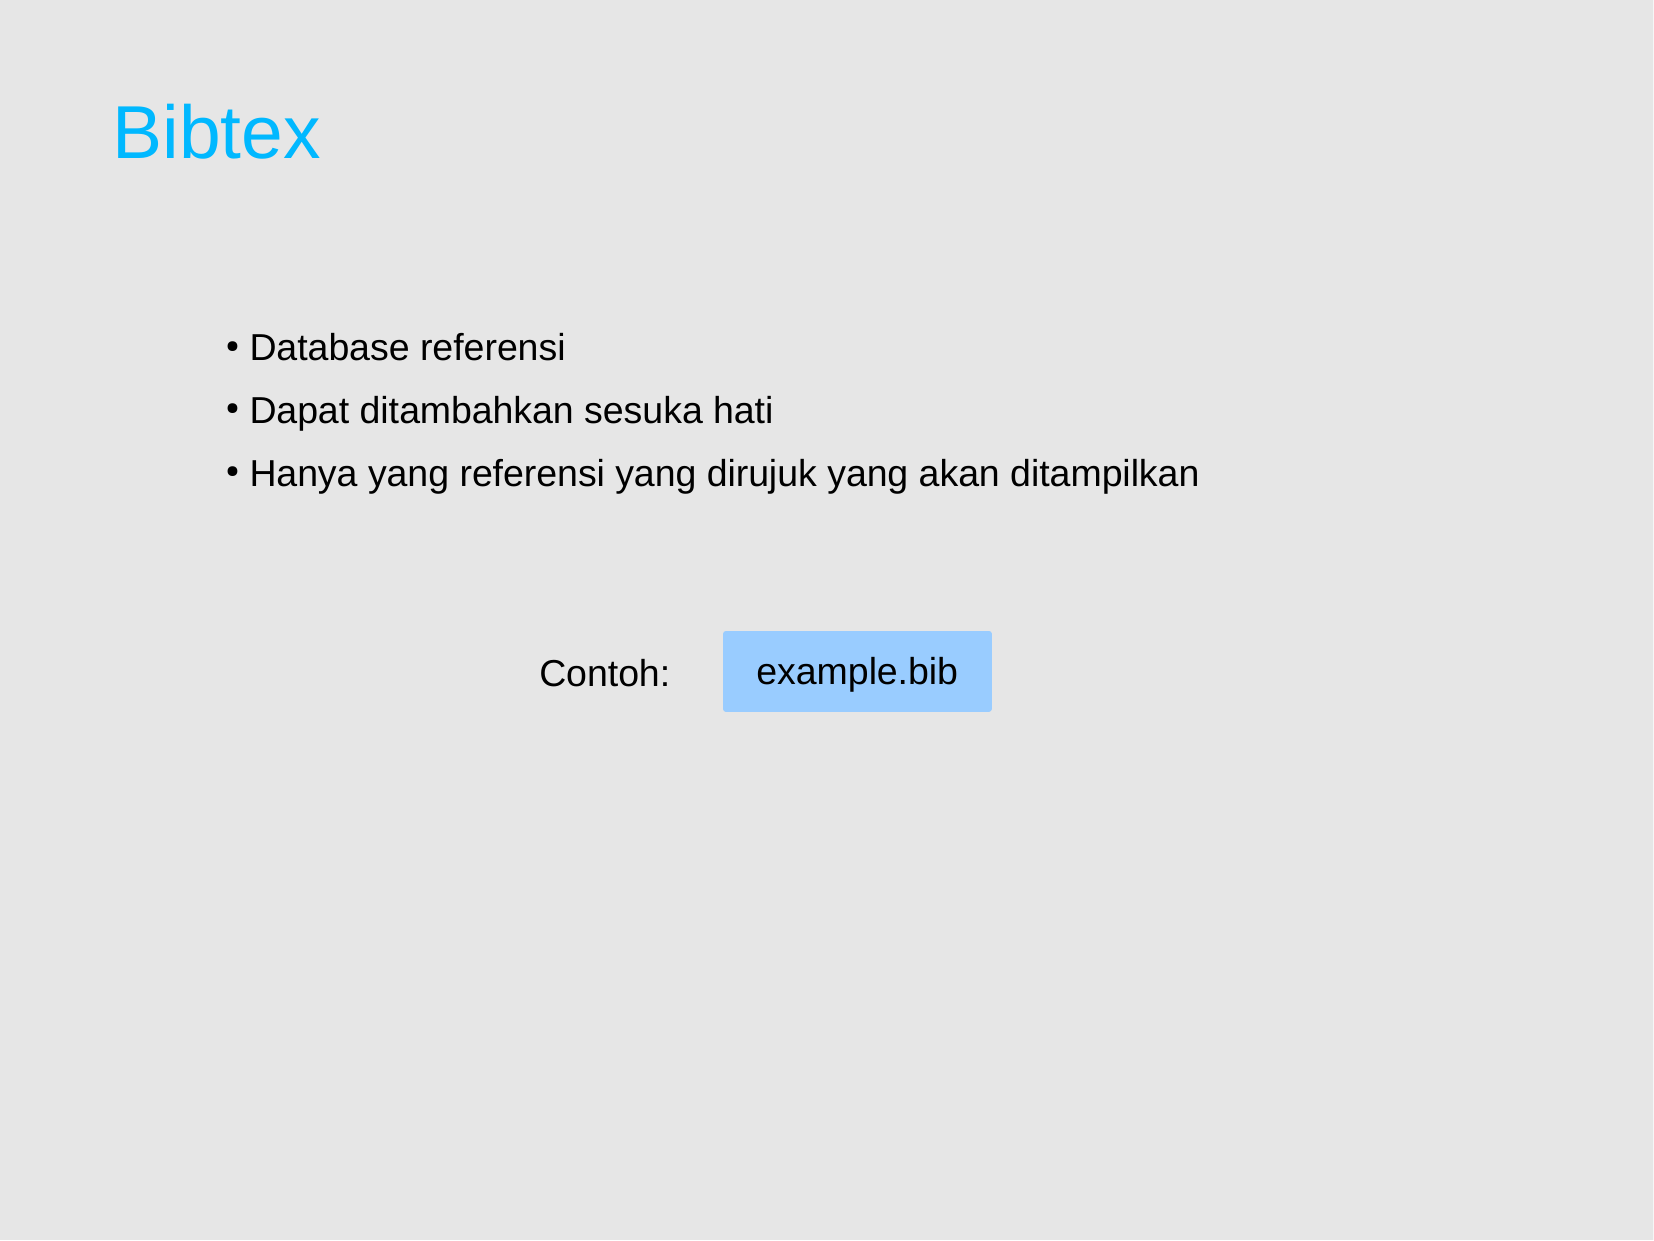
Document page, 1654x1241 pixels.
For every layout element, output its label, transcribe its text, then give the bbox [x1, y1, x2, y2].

text_box example.bib [726, 633, 989, 709]
text_box Database referensi Dapat ditambahkan sesuka hati Hanya yang referensi yang dirujuk yang akan ditampilkan [211, 297, 1329, 481]
text_box Contoh: [524, 645, 719, 703]
title Bibtex [112, 86, 1571, 180]
